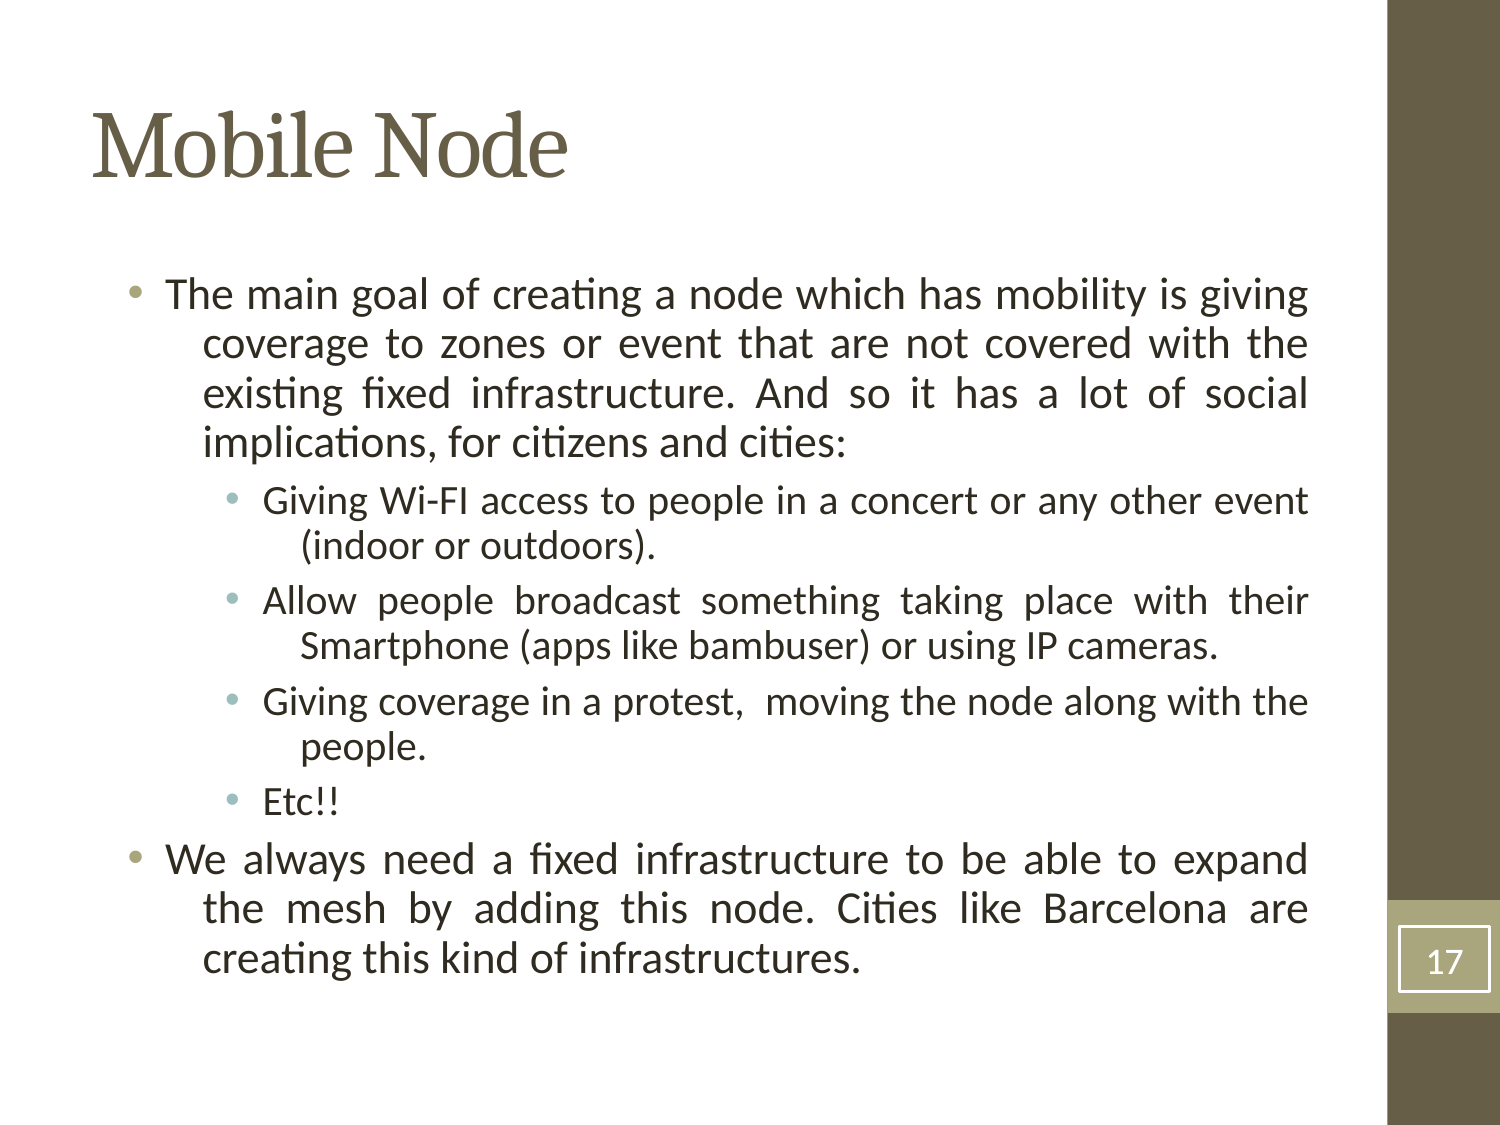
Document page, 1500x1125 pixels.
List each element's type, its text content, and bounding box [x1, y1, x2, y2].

text_box <número> [1399, 926, 1490, 992]
list The main goal of creating a node which has mobility is giving coverage to zones or event that are not covered with the existing fixed infrastructure. And so it has a lot of social implications, for citizens and cities: Giving Wi-FI access to people in a concert or any other event (indoor or outdoors). Allow people broadcast something taking place with their Smartphone (apps like bambuser) or using IP cameras. Giving coverage in a protest, moving the node along with the people. Etc!! We always need a fixed infrastructure to be able to expand the mesh by adding this node. Cities like Barcelona are creating this kind of infrastructures. [75, 262, 1326, 1051]
title Mobile Node [75, 45, 1326, 233]
